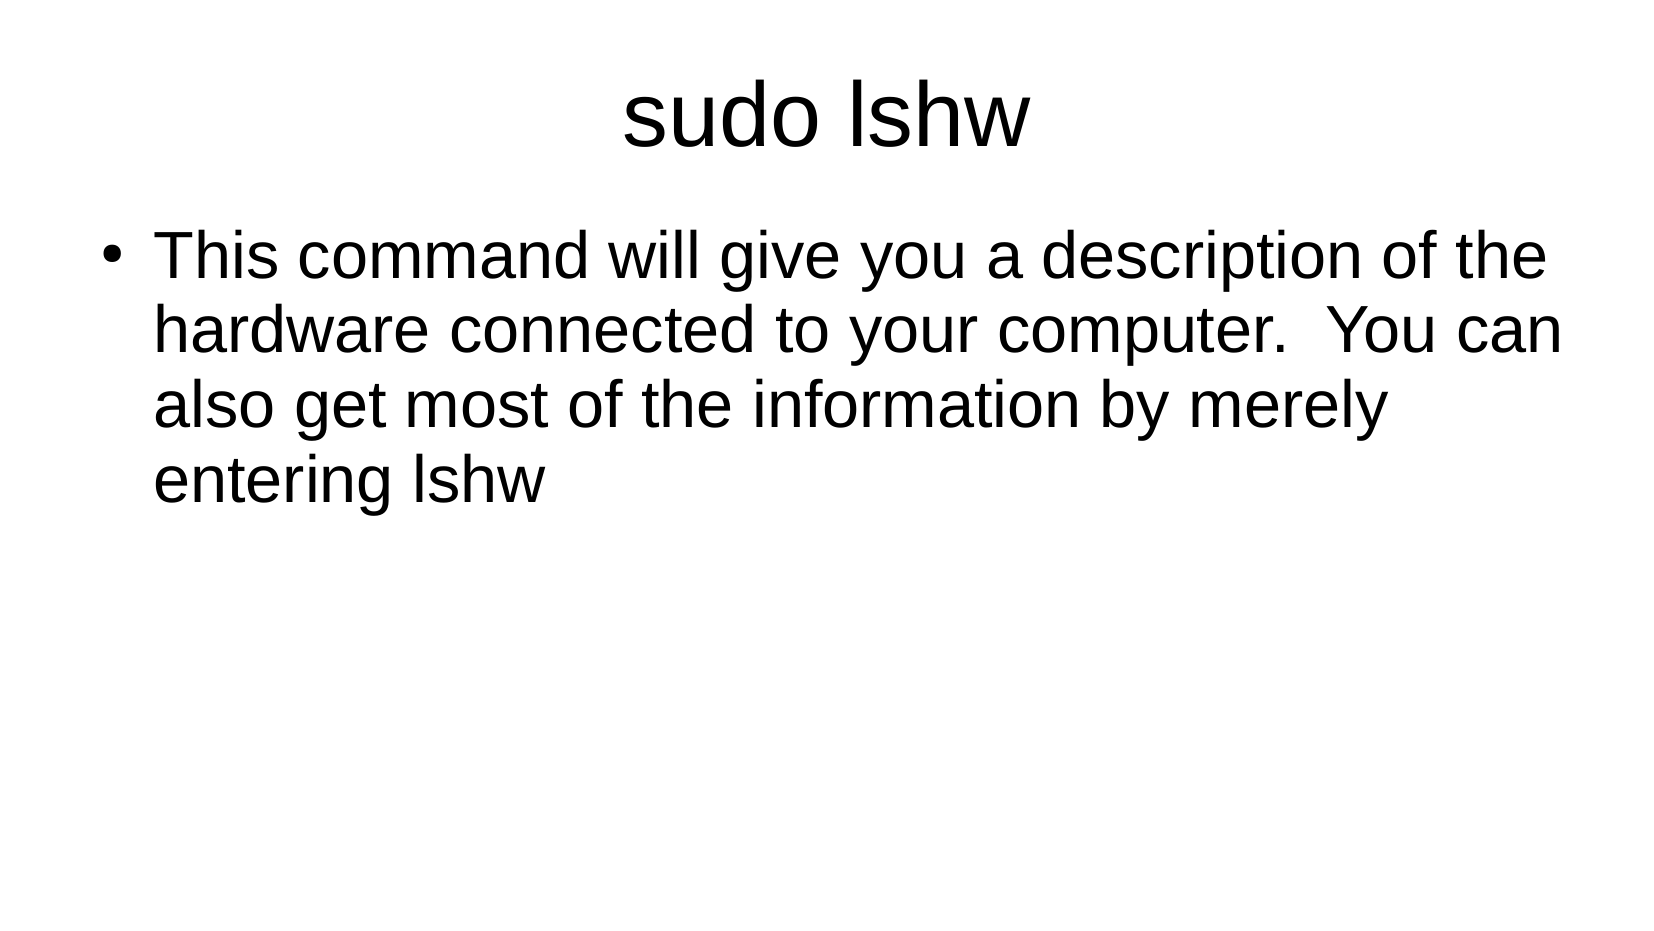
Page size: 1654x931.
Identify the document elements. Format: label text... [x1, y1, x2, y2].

list This command will give you a description of the hardware connected to your computer. You can also get most of the information by merely entering lshw [82, 217, 1571, 758]
title sudo lshw [82, 37, 1571, 193]
